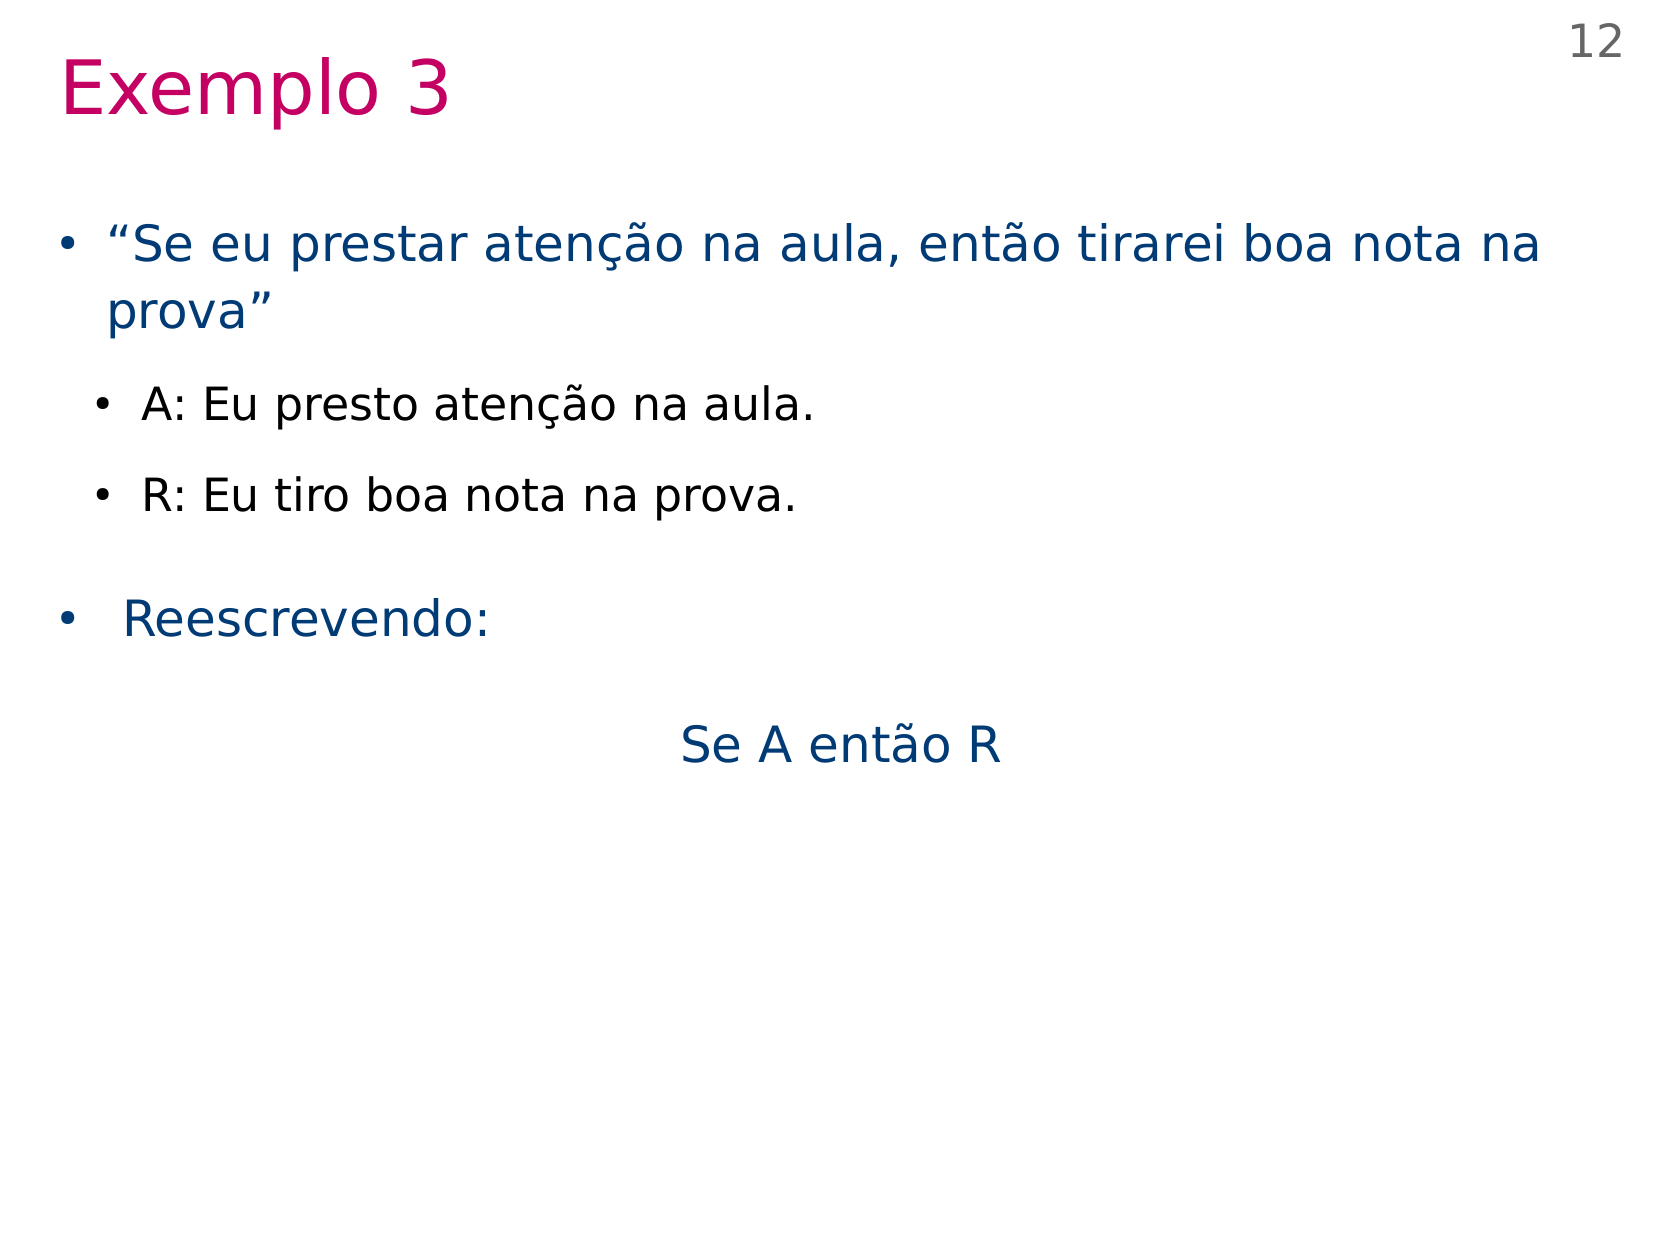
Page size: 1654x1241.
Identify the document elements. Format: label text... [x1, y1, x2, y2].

list “Se eu prestar atenção na aula, então tirarei boa nota na prova” A: Eu presto atenção na aula. R: Eu tiro boa nota na prova. Reescrevendo: Se A então R [59, 206, 1625, 1211]
title Exemplo 3 [59, 29, 1595, 148]
